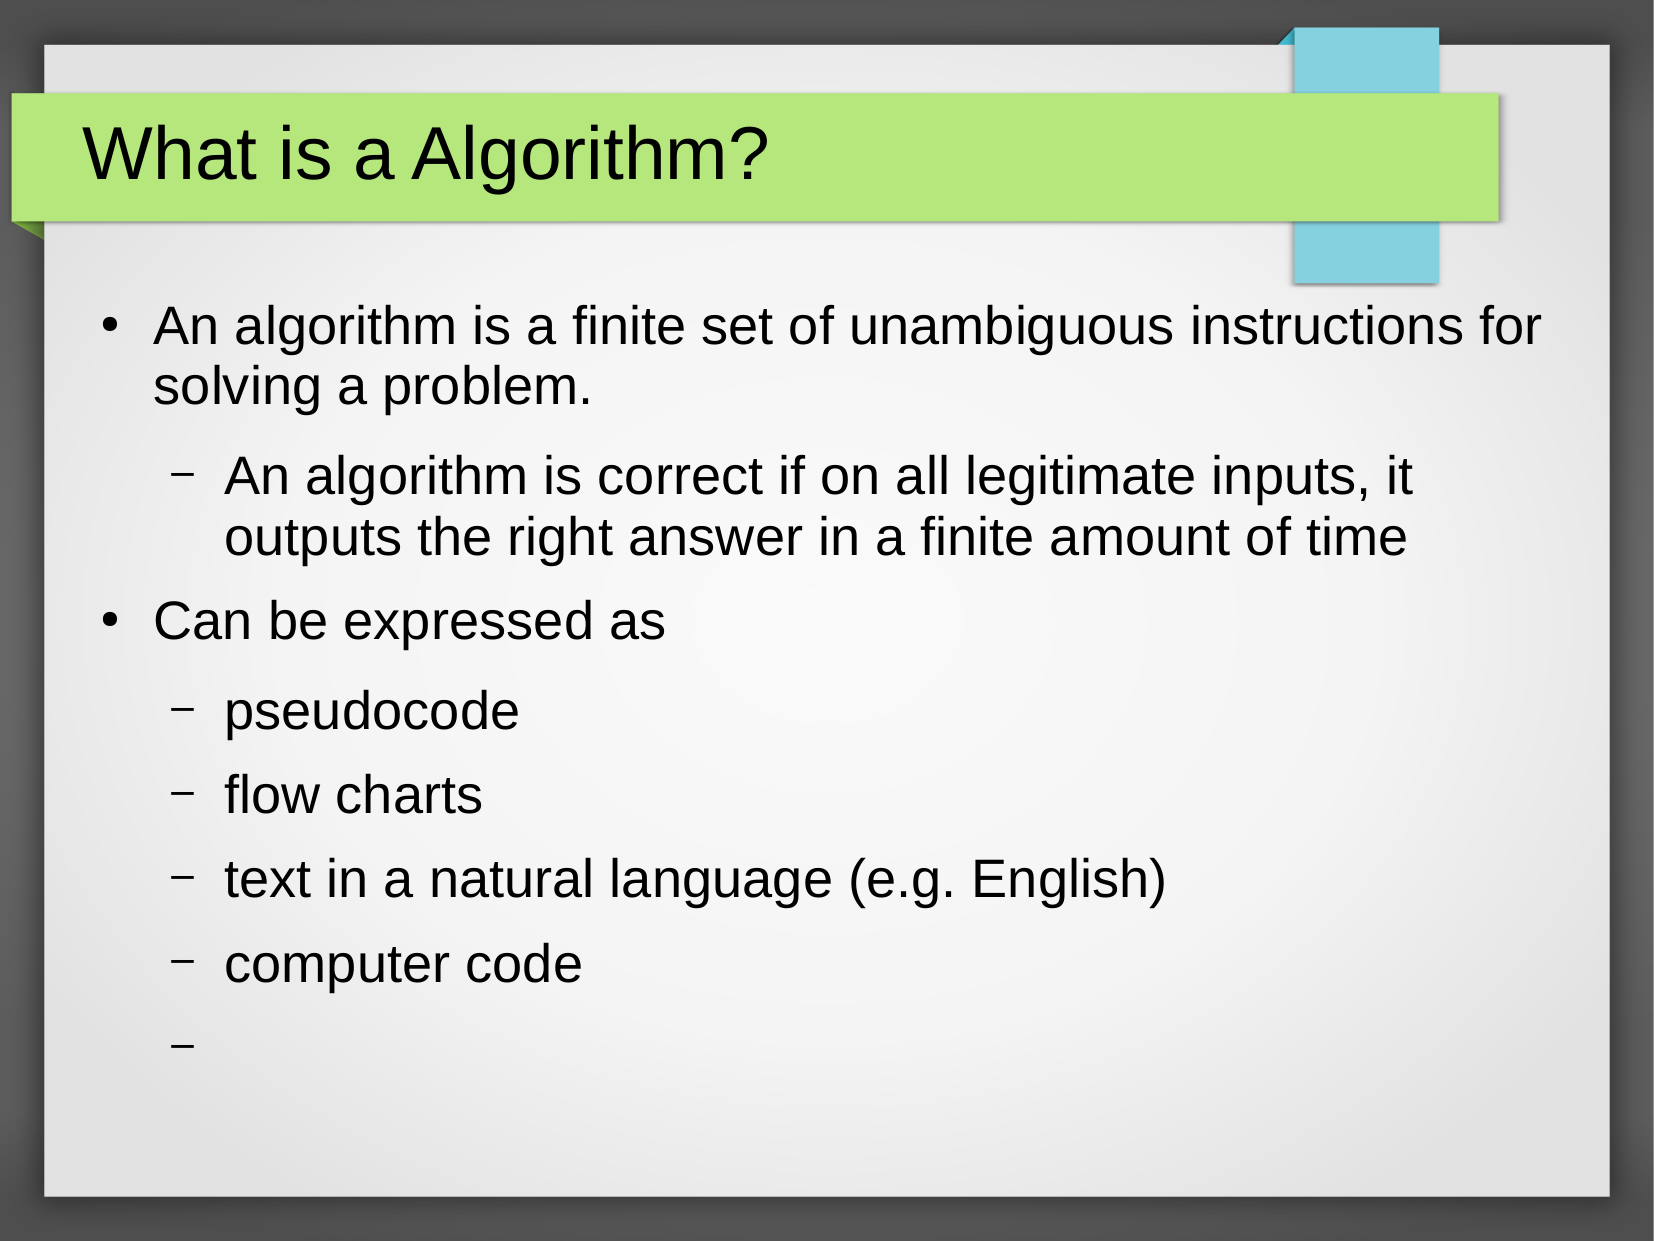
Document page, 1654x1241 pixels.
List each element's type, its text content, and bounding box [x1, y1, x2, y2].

list An algorithm is a finite set of unambiguous instructions for solving a problem. An algorithm is correct if on all legitimate inputs, it outputs the right answer in a finite amount of time Can be expressed as pseudocode flow charts text in a natural language (e.g. English) computer code [82, 295, 1571, 1015]
picture [0, 0, 1654, 1241]
title What is a Algorithm? [82, 94, 1264, 213]
